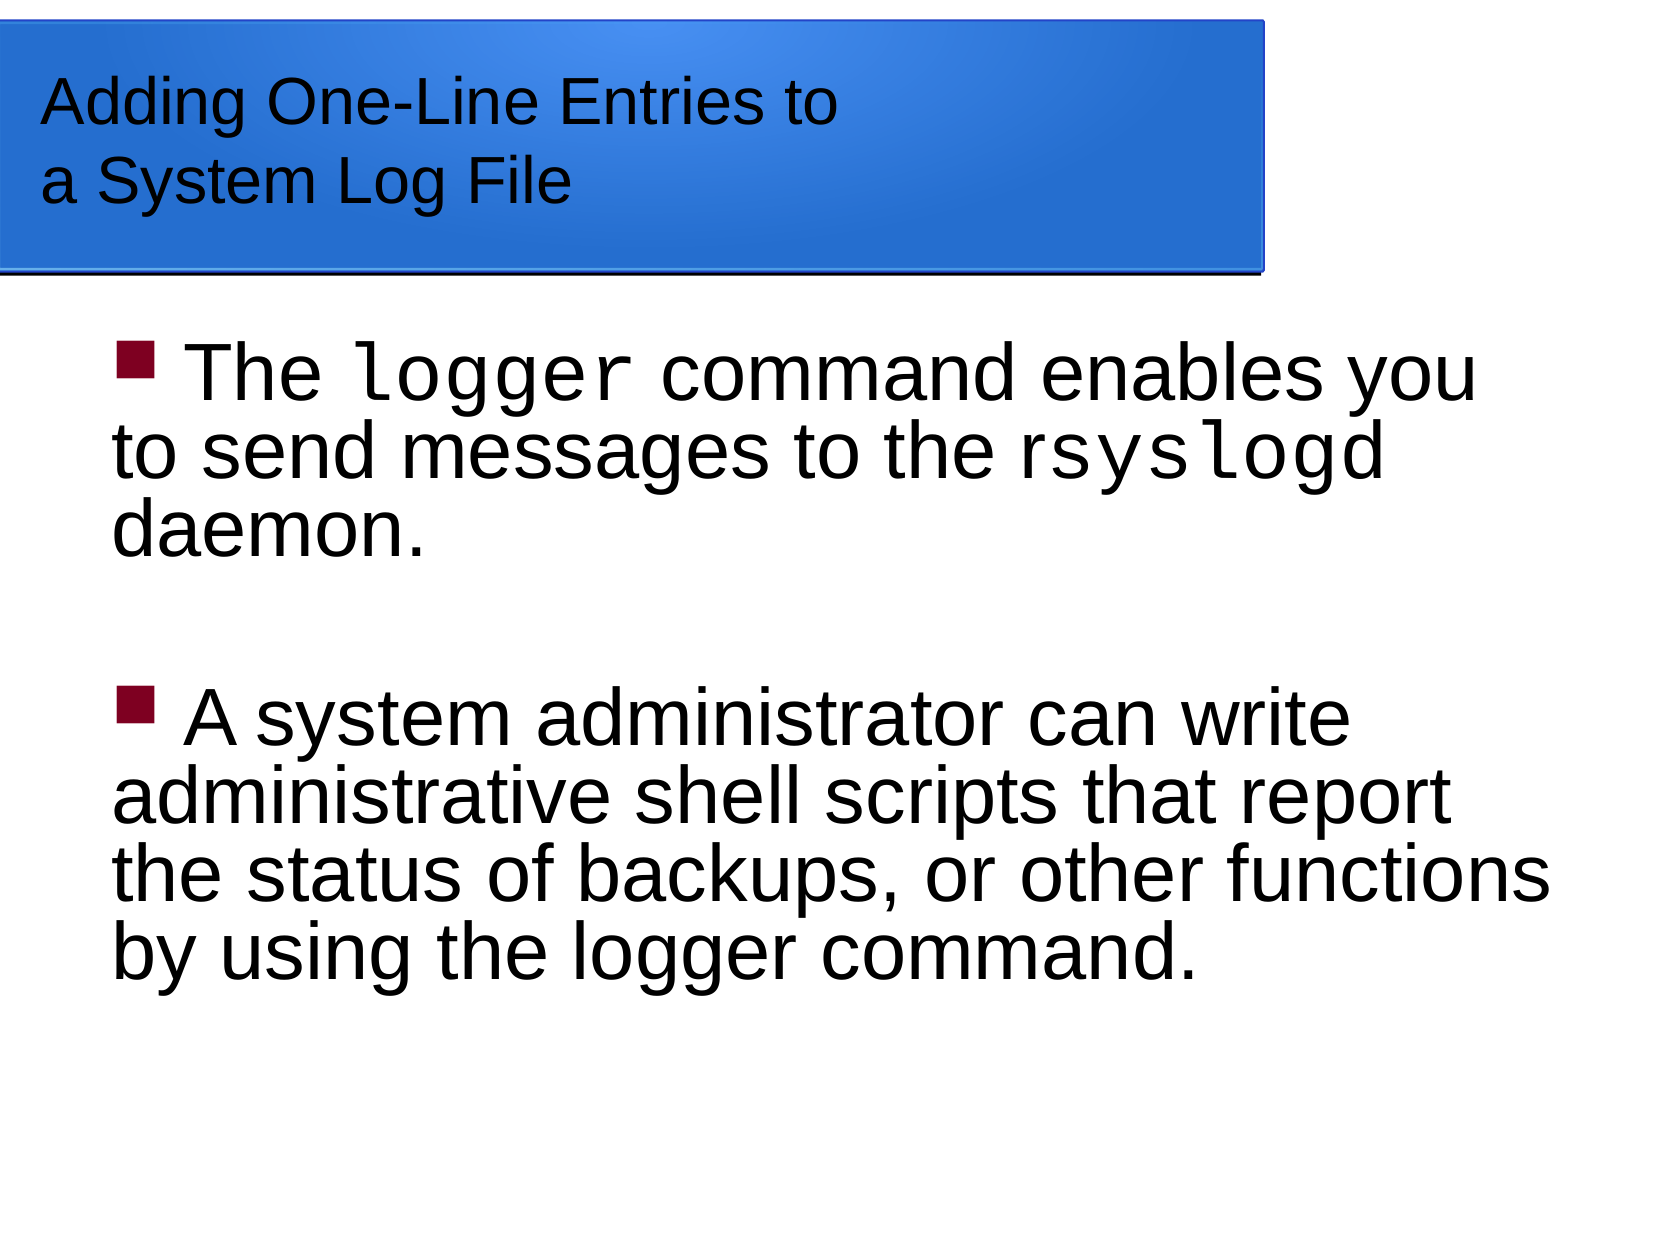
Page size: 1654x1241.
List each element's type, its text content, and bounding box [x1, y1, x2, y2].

title Adding One-Line Entries to a System Log File [25, 17, 1501, 226]
list The logger command enables you to send messages to the rsyslogd daemon. A system administrator can write administrative shell scripts that report the status of backups, or other functions by using the logger command. [96, 330, 1571, 1061]
